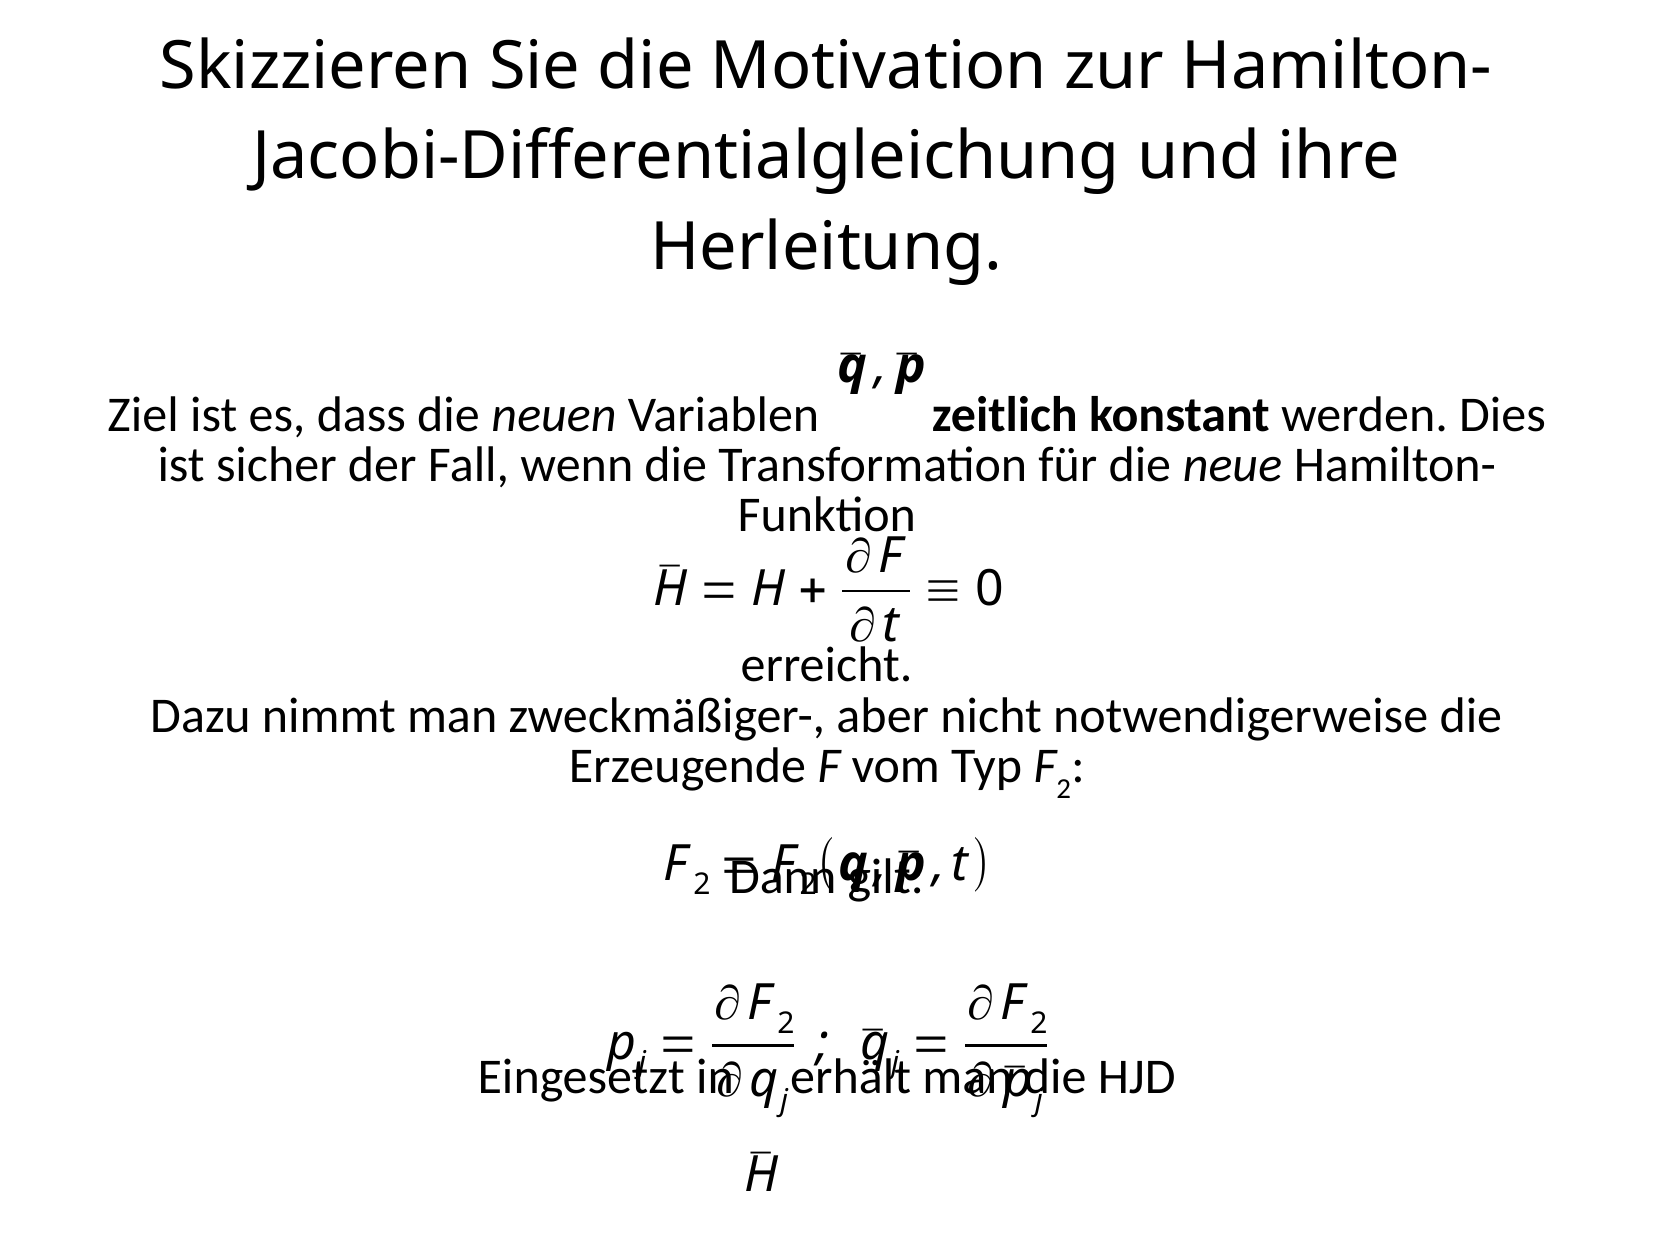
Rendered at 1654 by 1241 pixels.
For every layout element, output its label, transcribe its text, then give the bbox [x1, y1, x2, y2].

chart [738, 1144, 786, 1206]
chart [646, 525, 1007, 656]
chart [597, 972, 1056, 1118]
subtitle Ziel ist es, dass die neuen Variablen zeitlich konstant werden. Dies ist sicher der Fall, wenn die Transformation für die neue Hamilton-Funktion erreicht. Dazu nimmt man zweckmäßiger-, aber nicht notwendigerweise die Erzeugende F vom Typ F2: Dann gilt: Eingesetzt in erhält man die HJD [82, 95, 1571, 1205]
title Skizzieren Sie die Motivation zur Hamilton-Jacobi-Differentialgleichung und ihre Herleitung. [82, 49, 1571, 95]
chart [657, 833, 997, 903]
chart [830, 335, 929, 397]
